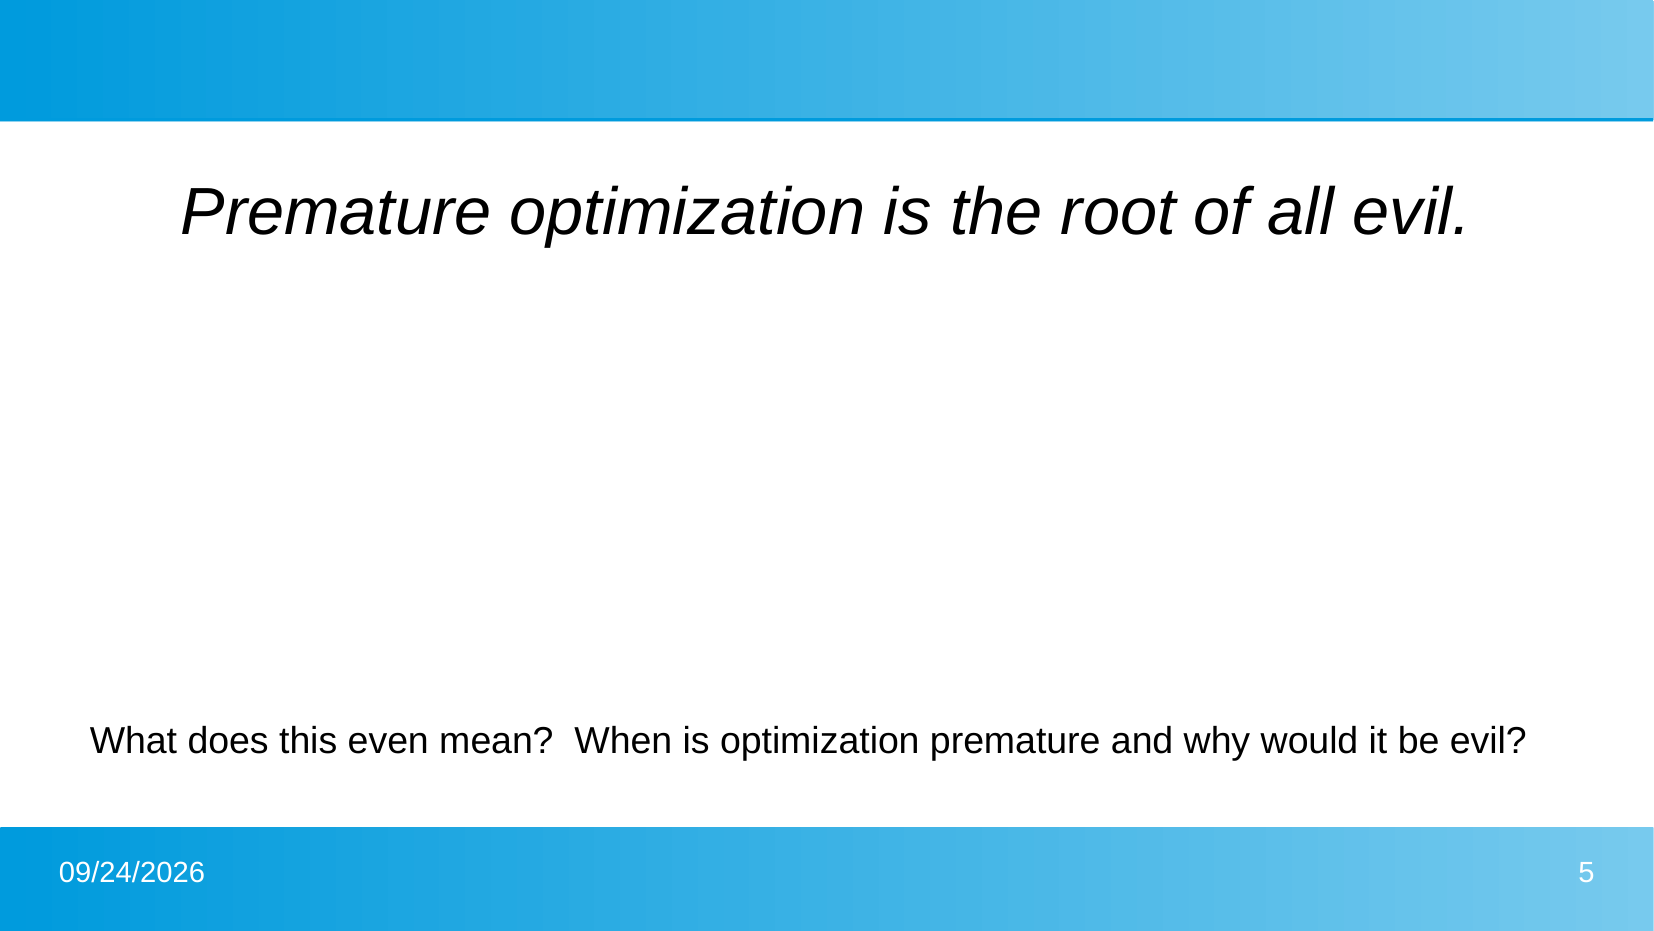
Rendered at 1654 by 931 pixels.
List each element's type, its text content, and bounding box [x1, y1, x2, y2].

text_box What does this even mean? When is optimization premature and why would it be evil? [75, 712, 1543, 770]
subtitle Premature optimization is the root of all evil. [59, 29, 1595, 394]
